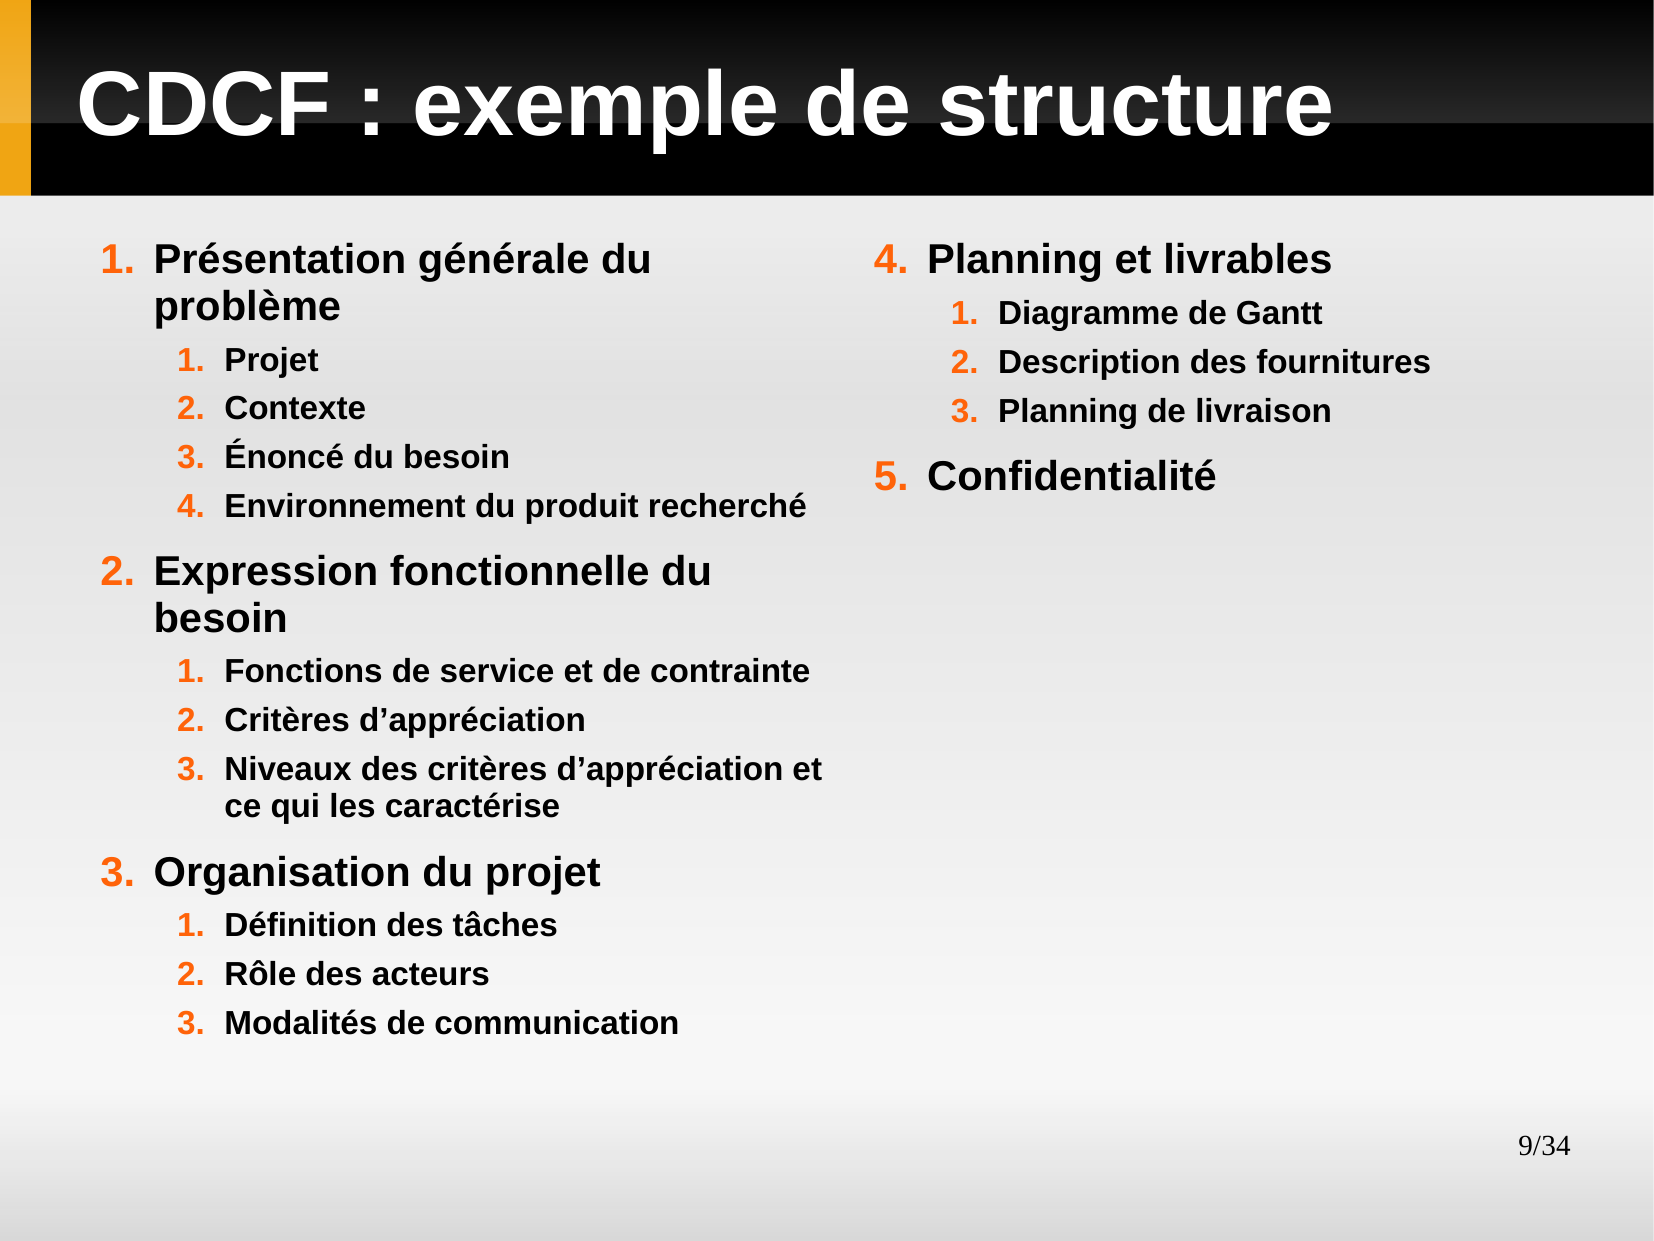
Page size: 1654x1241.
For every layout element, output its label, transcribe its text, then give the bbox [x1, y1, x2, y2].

picture [0, 0, 1654, 1241]
list Planning et livrables Diagramme de Gantt Description des fournitures Planning de livraison Confidentialité [856, 236, 1601, 1109]
list Présentation générale du problème Projet Contexte Énoncé du besoin Environnement du produit recherché Expression fonctionnelle du besoin Fonctions de service et de contrainte Critères d’appréciation Niveaux des critères d’appréciation et ce qui les caractérise Organisation du projet Définition des tâches Rôle des acteurs Modalités de communication [82, 236, 827, 1109]
title CDCF : exemple de structure [76, 0, 1565, 208]
